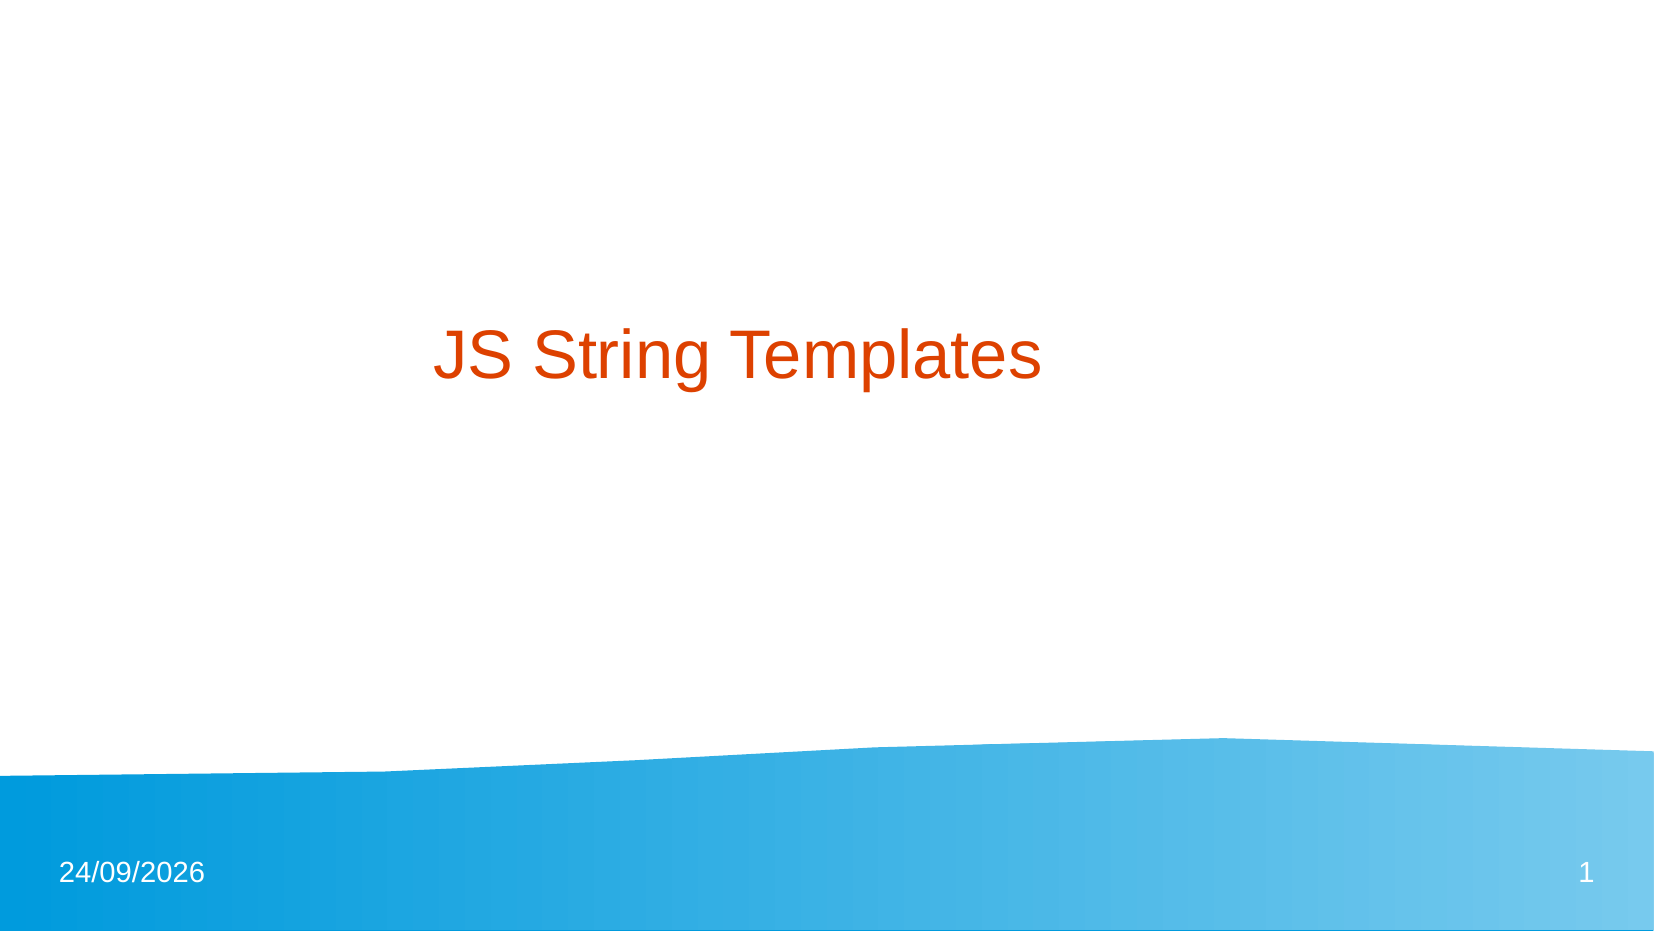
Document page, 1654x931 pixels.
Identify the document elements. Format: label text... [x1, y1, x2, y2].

title JS String Templates [0, 265, 1477, 443]
